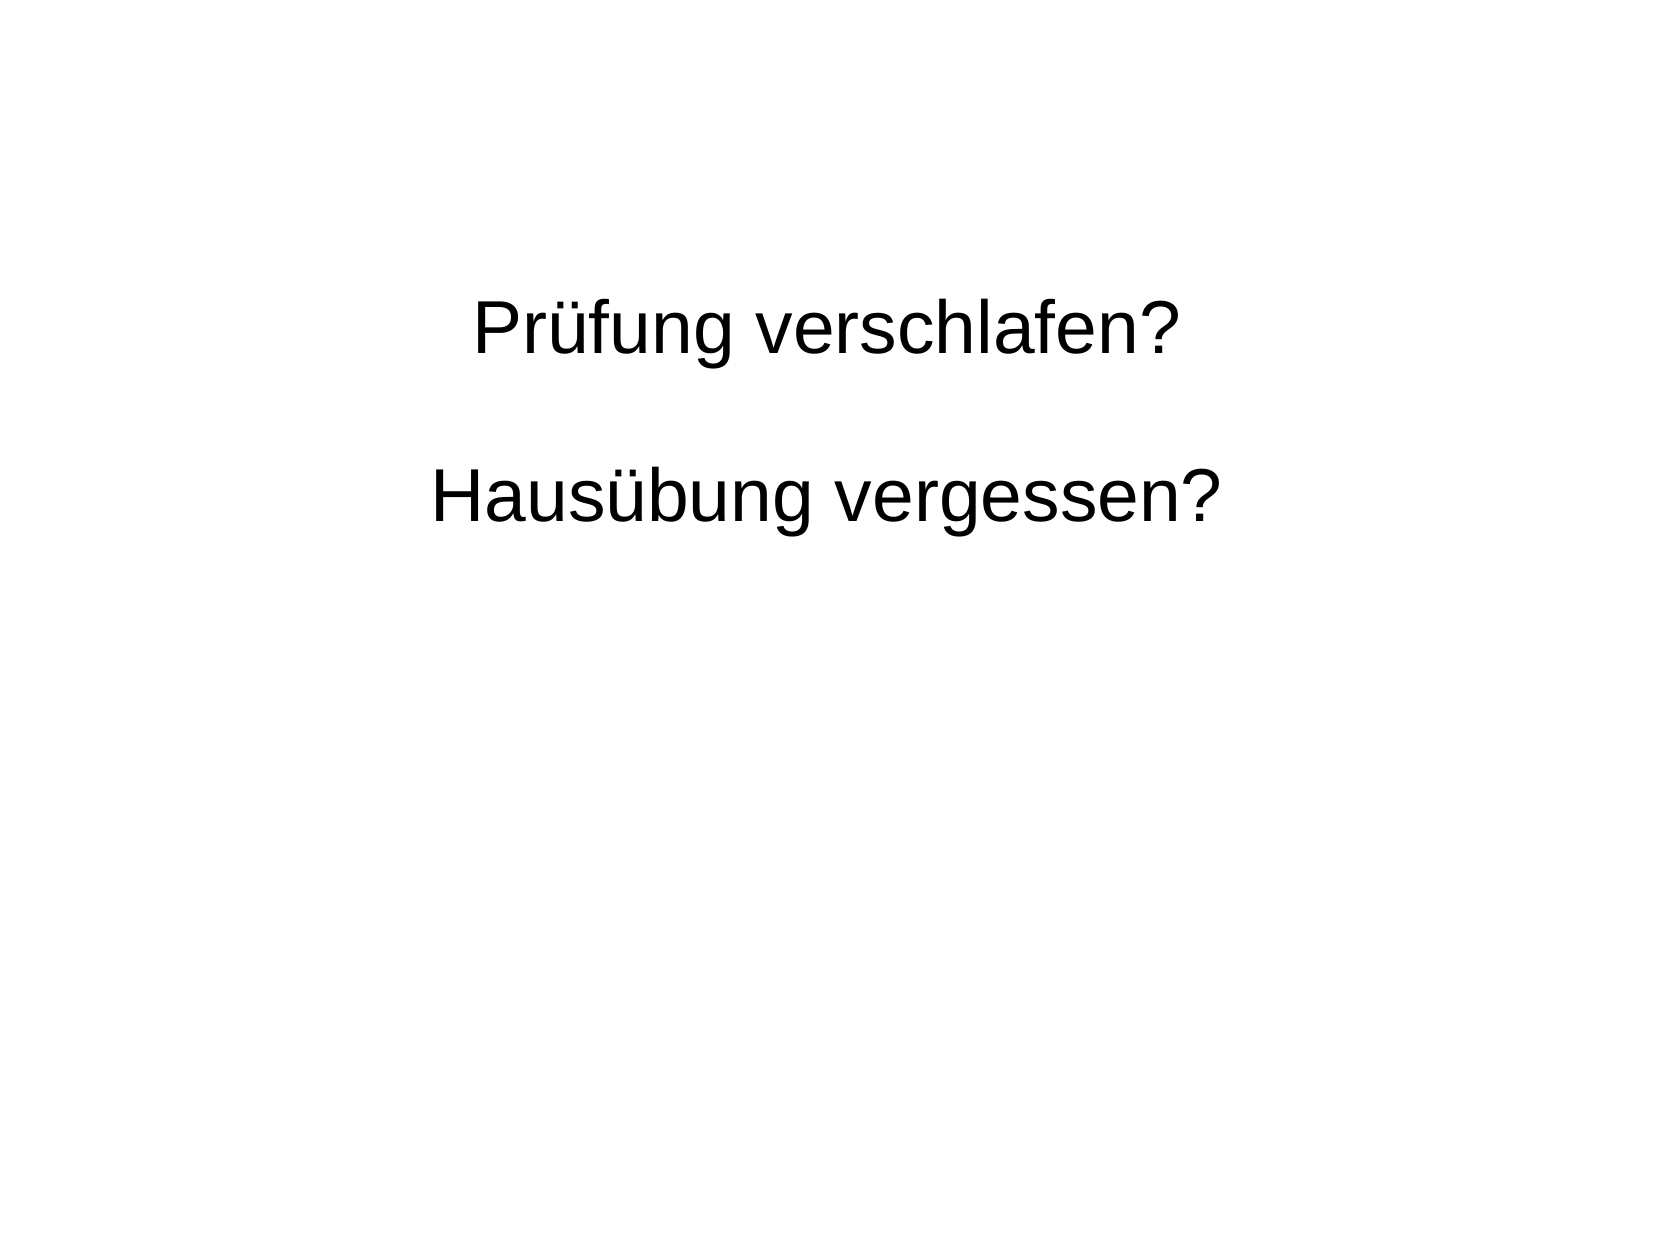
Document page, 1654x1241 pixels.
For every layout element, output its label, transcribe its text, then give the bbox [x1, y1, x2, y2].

subtitle Prüfung verschlafen? Hausübung vergessen? [82, 49, 1571, 1109]
